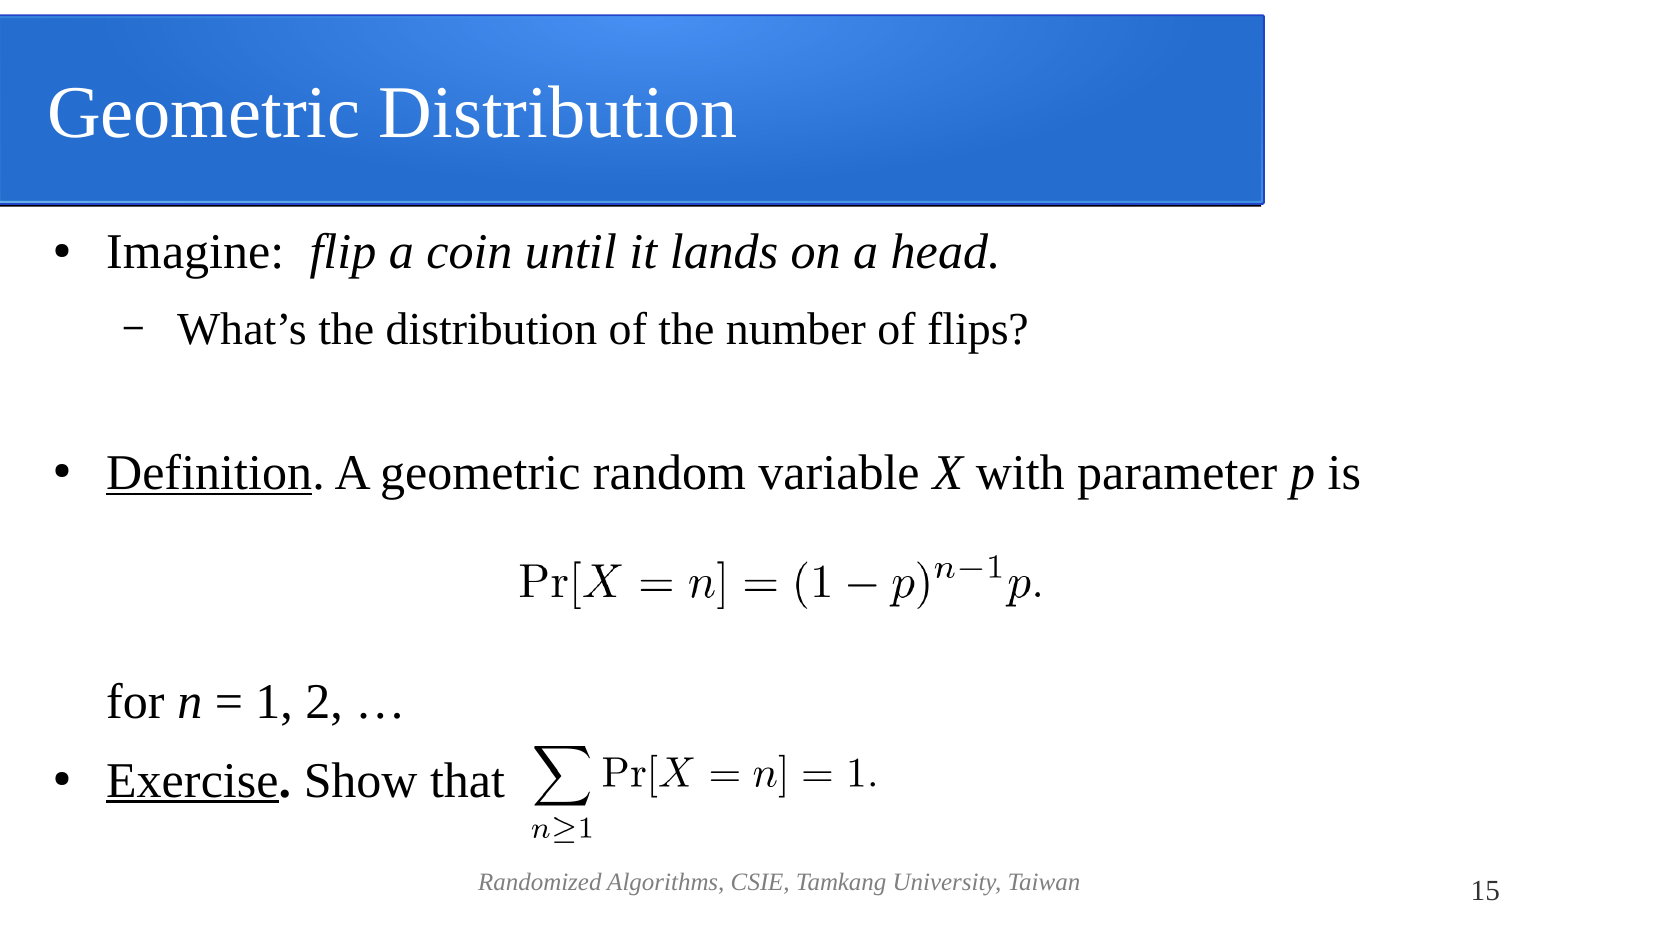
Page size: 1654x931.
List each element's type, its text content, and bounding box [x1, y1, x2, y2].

list Imagine: flip a coin until it lands on a head. What’s the distribution of the number of flips? Definition. A geometric random variable X with parameter p is for n = 1, 2, … Exercise. Show that [35, 224, 1524, 827]
title Geometric Distribution [47, 35, 1199, 189]
picture [519, 555, 1040, 609]
picture [531, 746, 875, 843]
